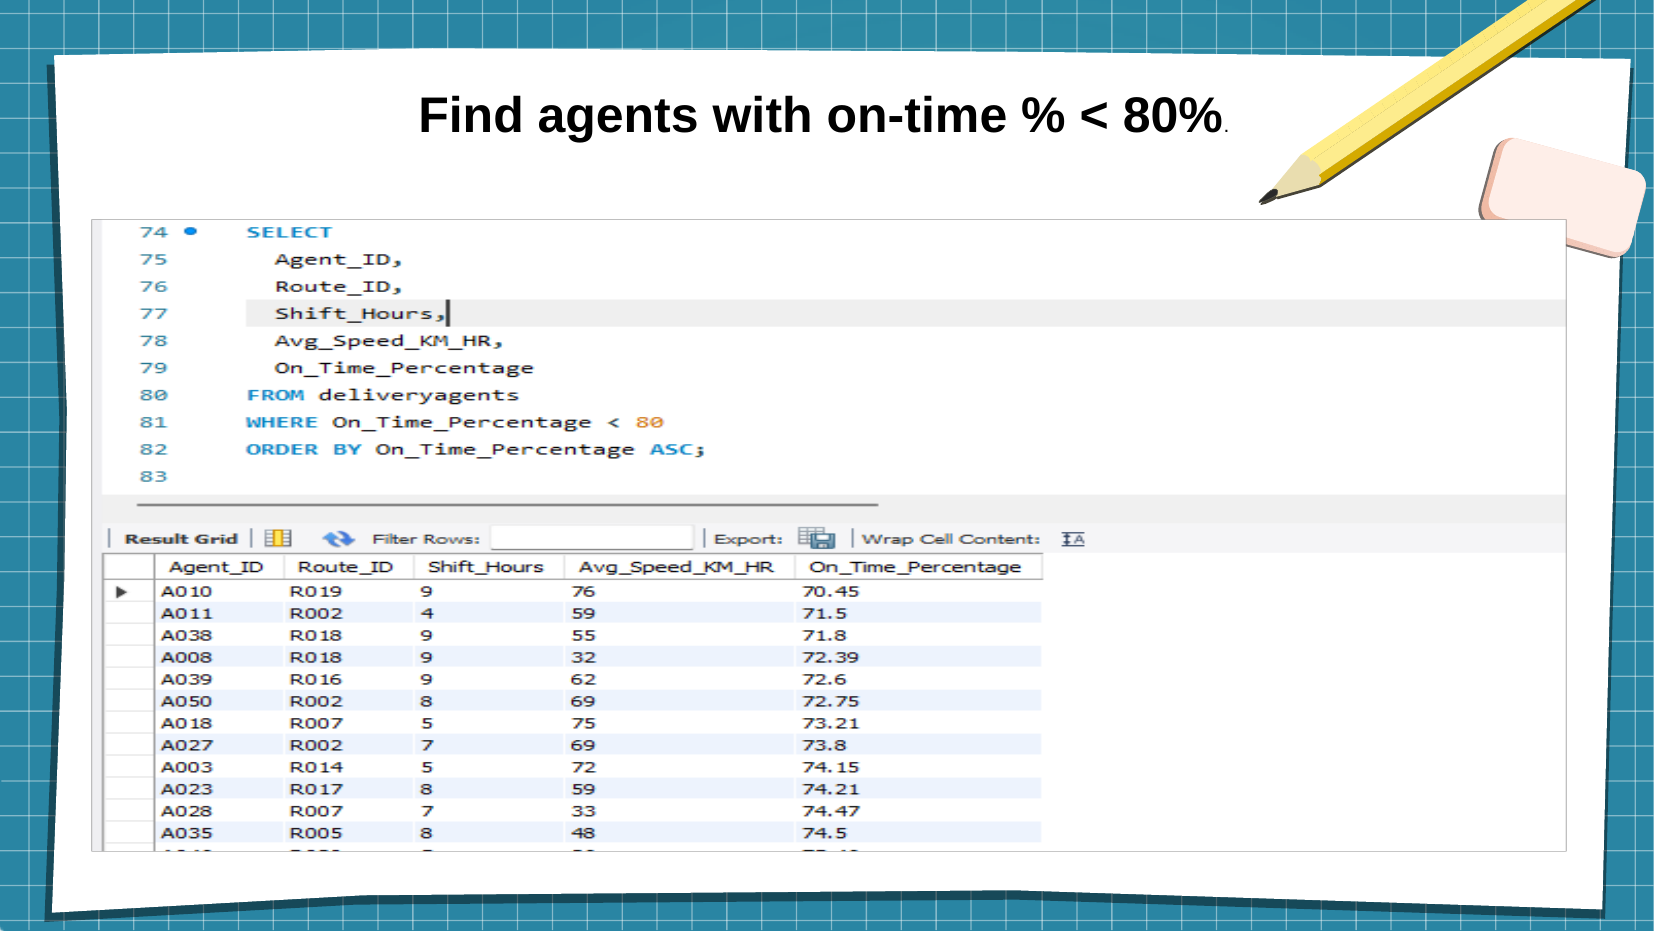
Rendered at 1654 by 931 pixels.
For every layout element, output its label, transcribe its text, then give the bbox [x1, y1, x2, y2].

title Find agents with on-time % < 80%. [82, 37, 1571, 193]
picture [88, 217, 1571, 854]
